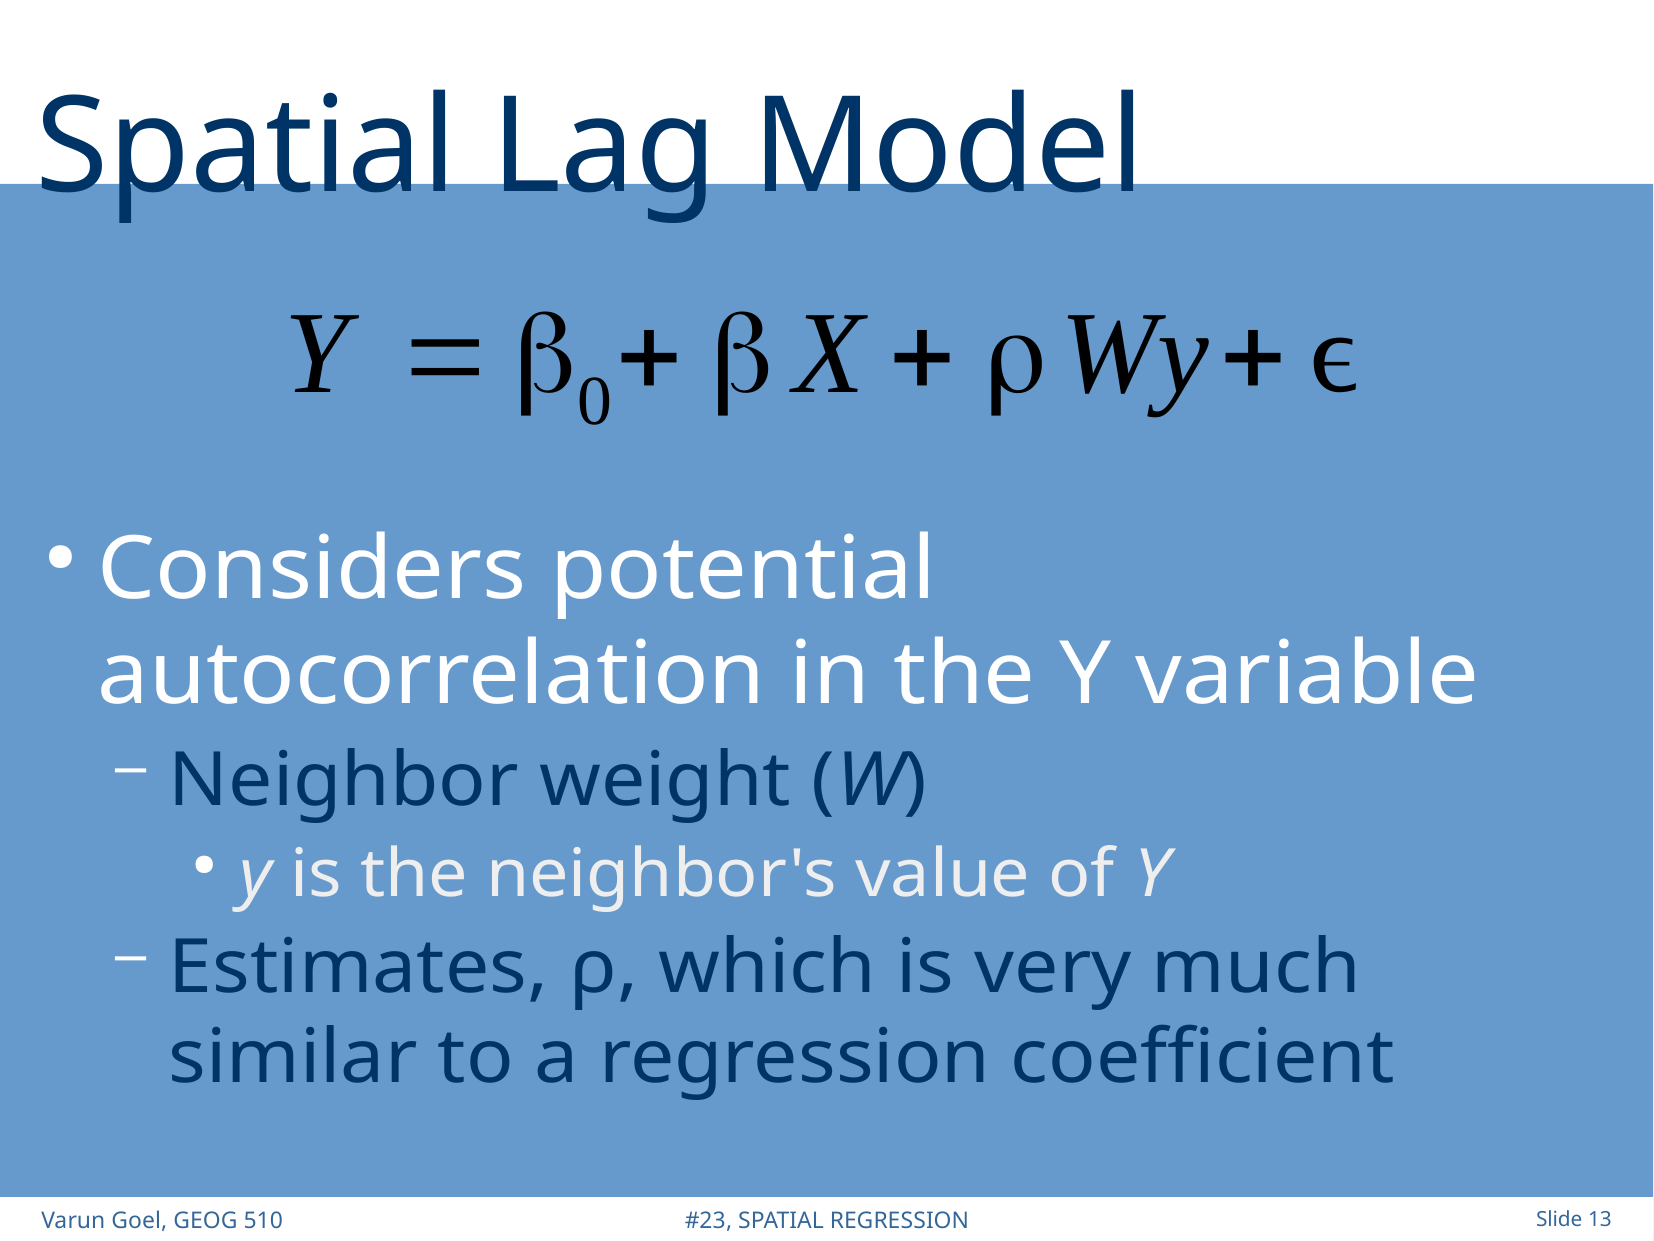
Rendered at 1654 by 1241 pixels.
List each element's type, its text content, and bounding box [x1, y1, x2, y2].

list Considers potential autocorrelation in the Y variable Neighbor weight (W) y is the neighbor's value of Y Estimates, ρ, which is very much similar to a regression coefficient [26, 237, 1601, 1156]
chart [259, 290, 1394, 438]
title Spatial Lag Model [35, 35, 1573, 237]
